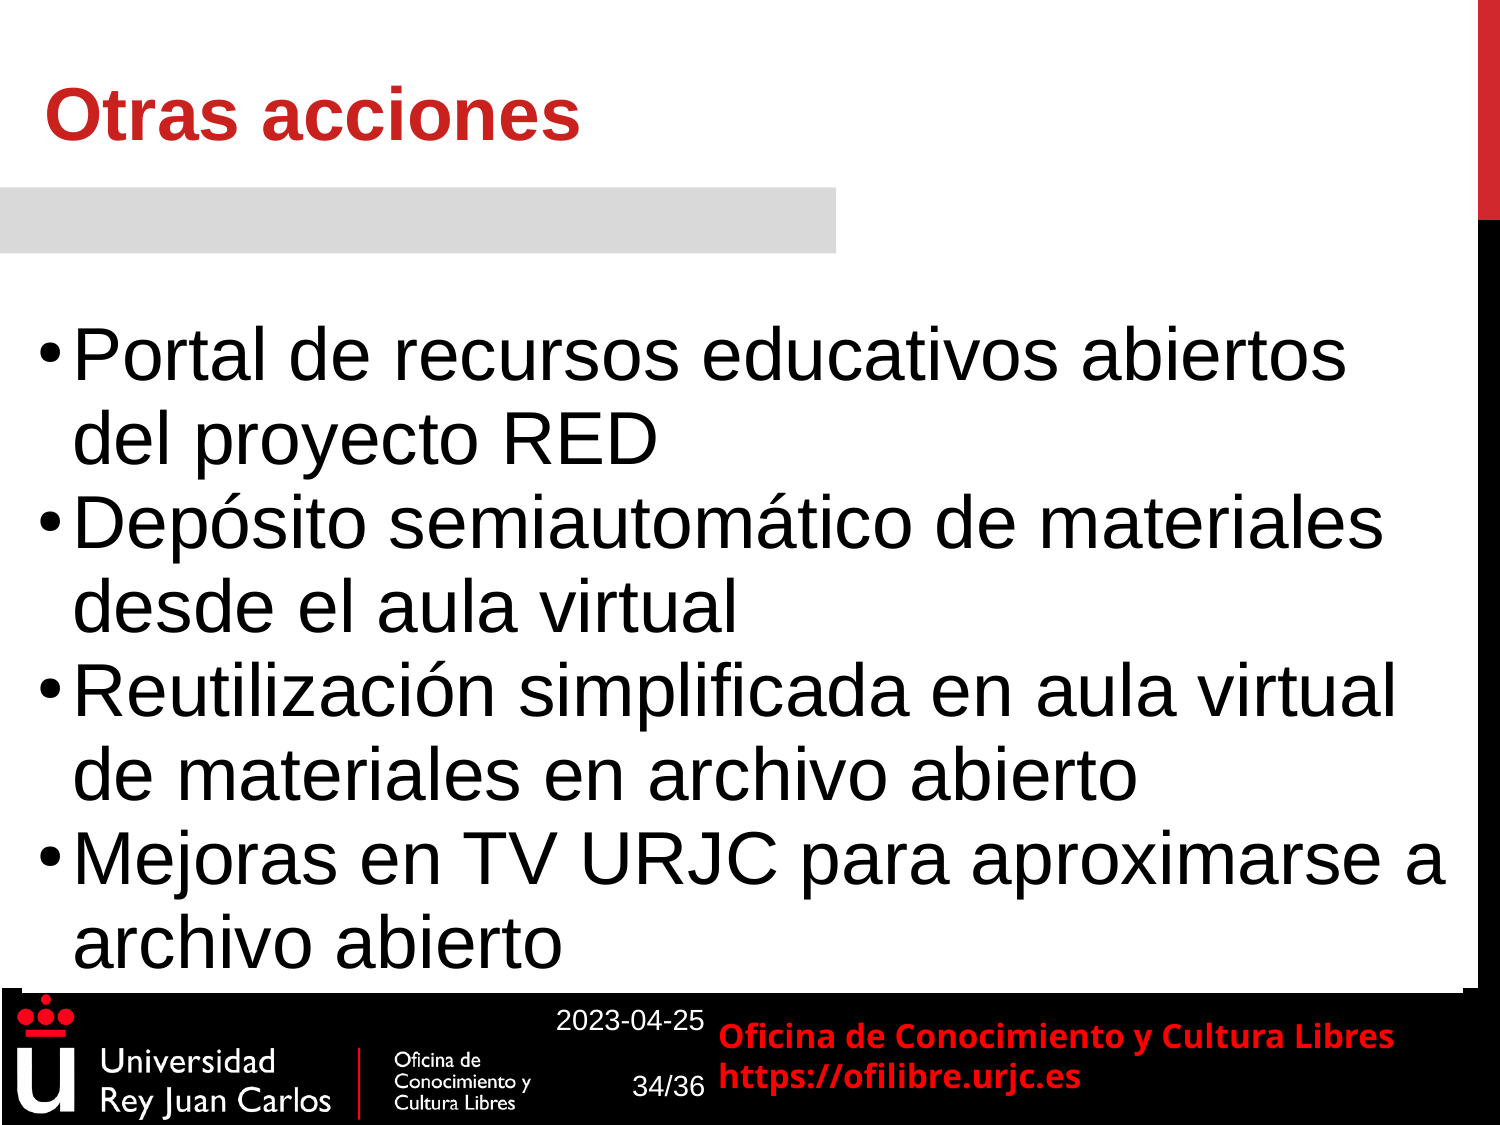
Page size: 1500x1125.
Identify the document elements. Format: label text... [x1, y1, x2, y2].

text_box Portal de recursos educativos abiertos del proyecto RED Depósito semiautomático de materiales desde el aula virtual Reutilización simplificada en aula virtual de materiales en archivo abierto Mejoras en TV URJC para aproximarse a archivo abierto [22, 305, 1463, 993]
title [75, 7, 1425, 196]
picture [17, 994, 531, 1120]
text_box Otras acciones [30, 64, 1306, 248]
